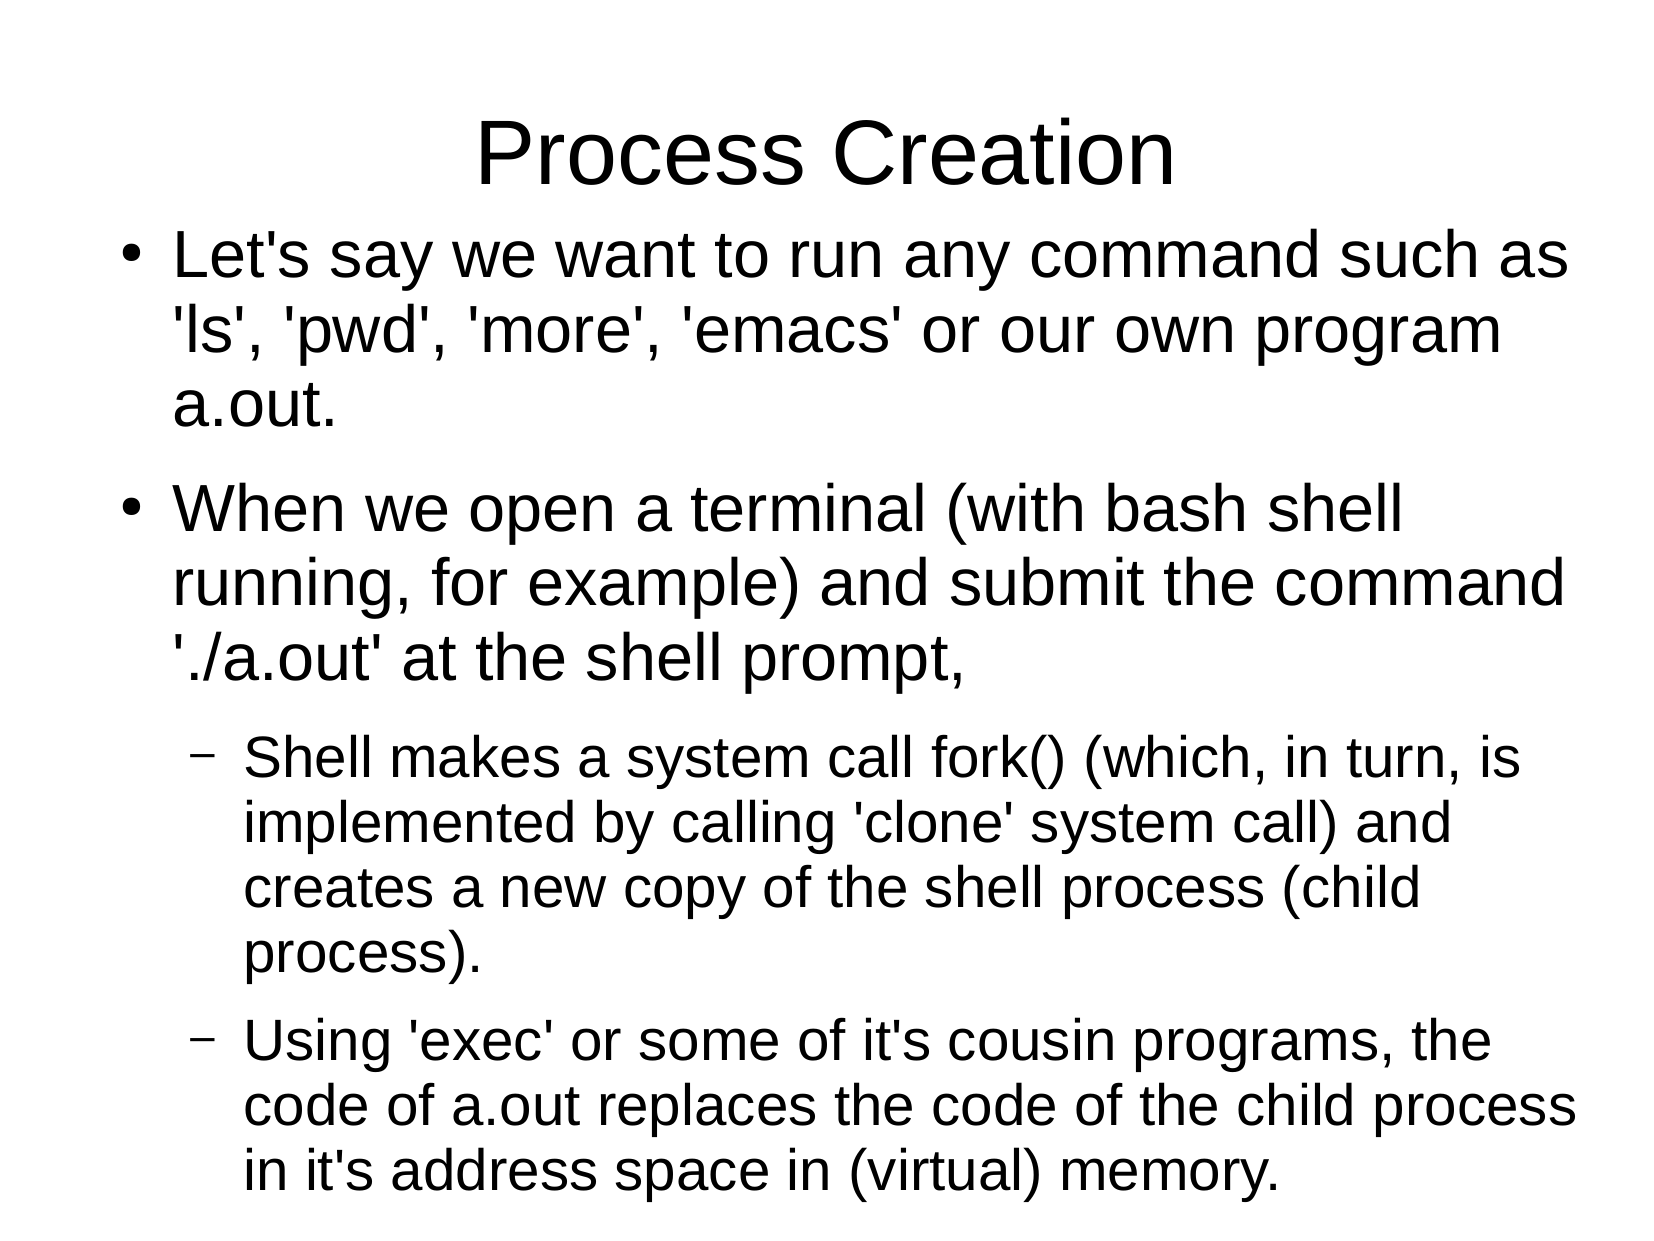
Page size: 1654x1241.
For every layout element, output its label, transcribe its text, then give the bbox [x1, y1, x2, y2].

title Process Creation [82, 49, 1571, 257]
list Let's say we want to run any command such as 'ls', 'pwd', 'more', 'emacs' or our own program a.out. When we open a terminal (with bash shell running, for example) and submit the command './a.out' at the shell prompt, Shell makes a system call fork() (which, in turn, is implemented by calling 'clone' system call) and creates a new copy of the shell process (child process). Using 'exec' or some of it's cousin programs, the code of a.out replaces the code of the child process in it's address space in (virtual) memory. [101, 216, 1591, 1201]
